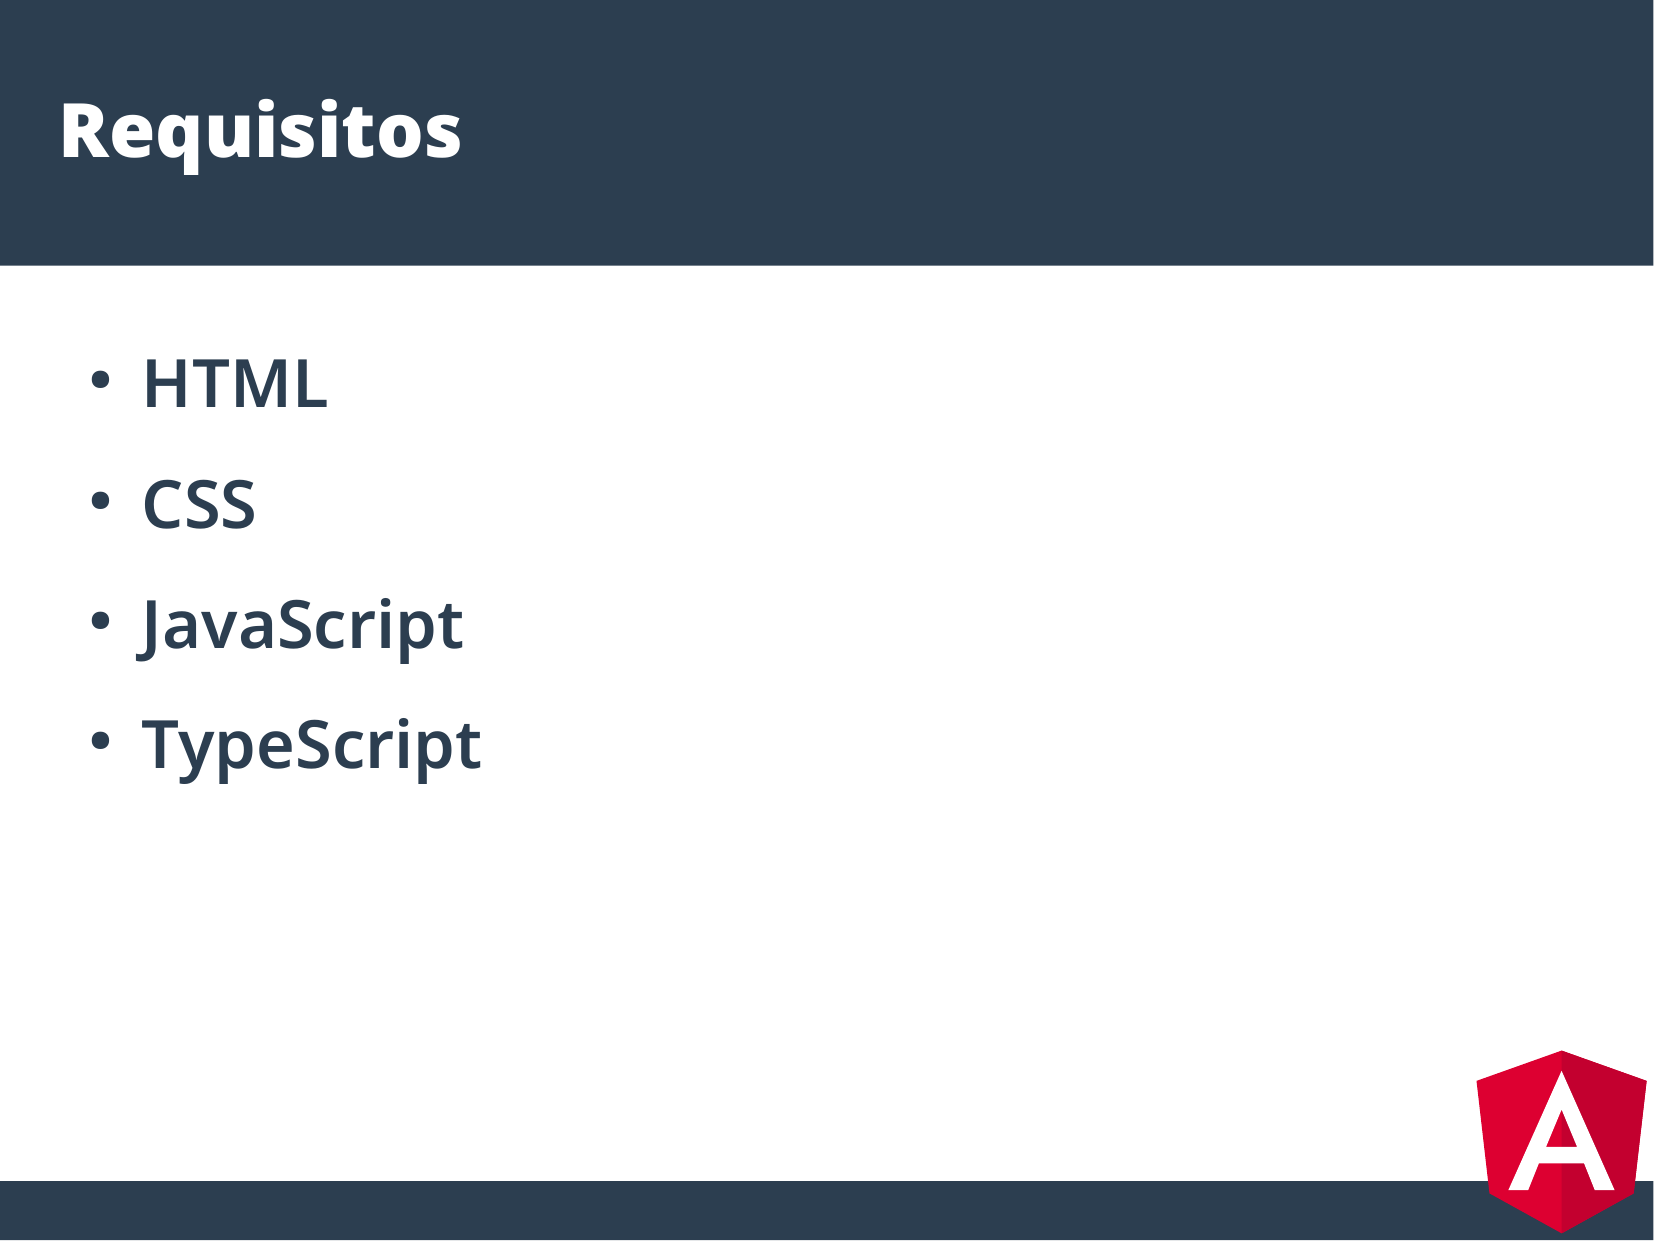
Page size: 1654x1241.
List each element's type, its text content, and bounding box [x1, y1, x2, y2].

picture [1446, 1022, 1654, 1241]
list HTML CSS JavaScript TypeScript [70, 336, 1607, 1164]
title Requisitos [59, 49, 1595, 207]
